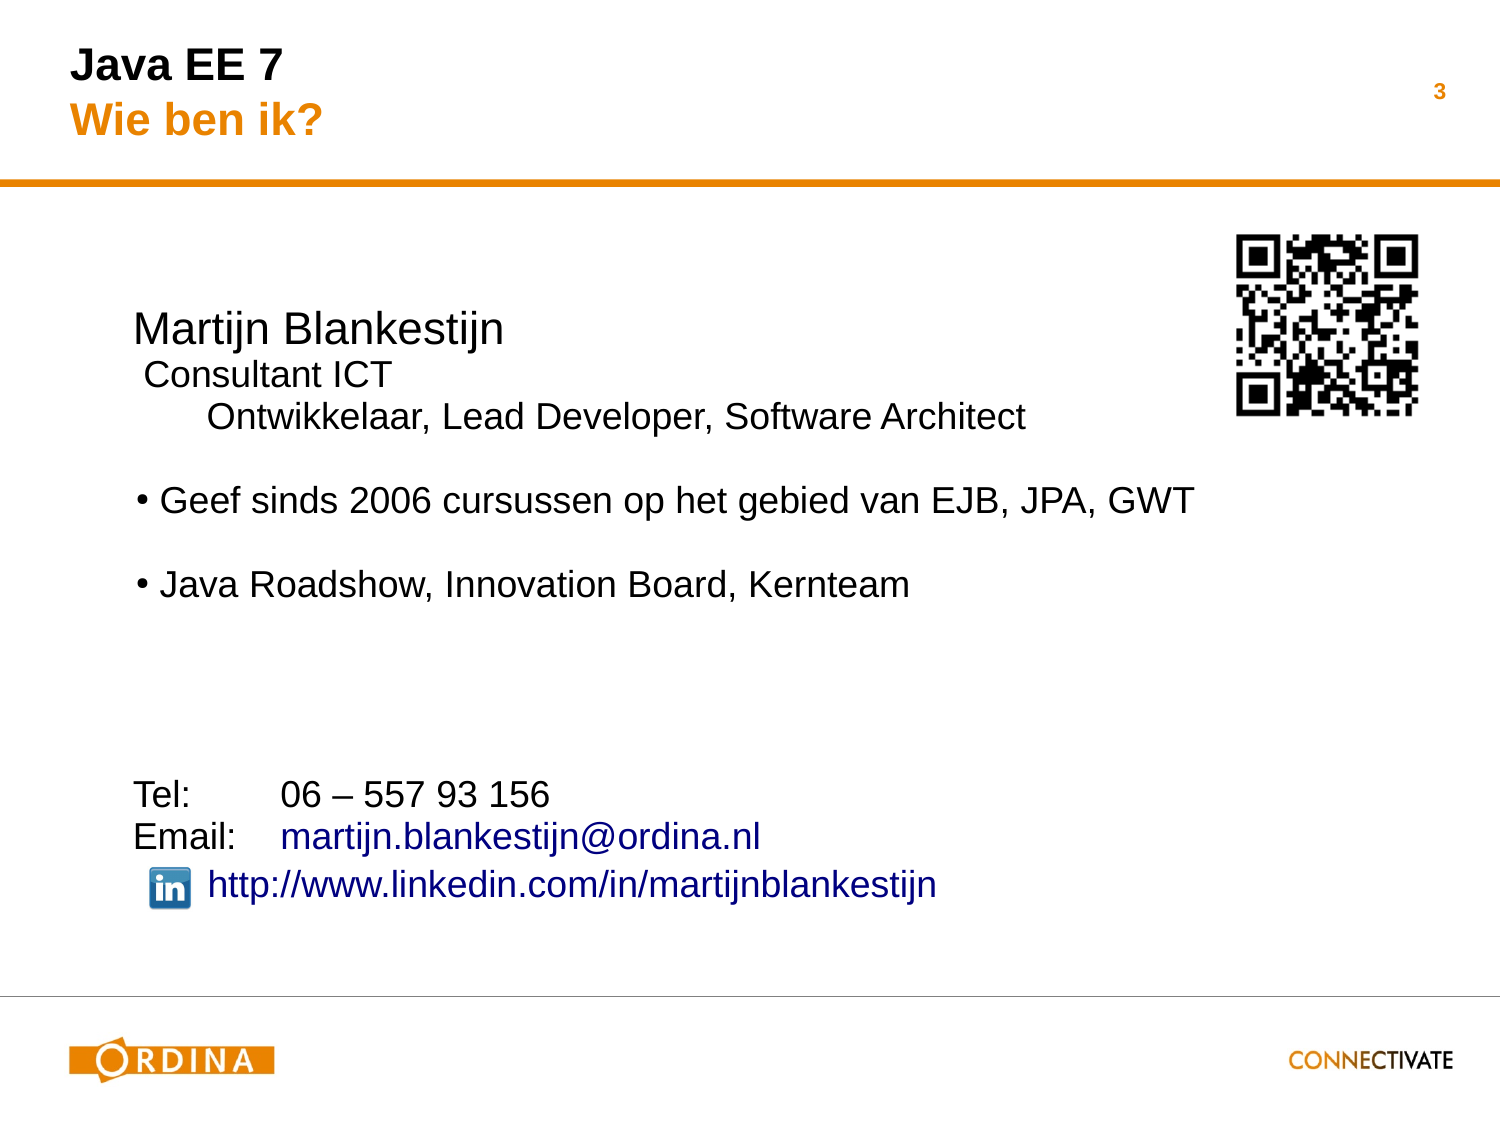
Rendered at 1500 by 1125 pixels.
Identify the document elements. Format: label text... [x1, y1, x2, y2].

text_box http://www.linkedin.com/in/martijnblankestijn [192, 856, 961, 926]
picture [147, 866, 192, 912]
picture [64, 1032, 279, 1087]
picture [1210, 208, 1445, 443]
list [54, 227, 1462, 979]
slide_number <number> [1397, 69, 1462, 121]
text_box Martijn Blankestijn Consultant ICT Ontwikkelaar, Lead Developer, Software Architect Geef sinds 2006 cursussen op het gebied van EJB, JPA, GWT Java Roadshow, Innovation Board, Kernteam Tel: 06 – 557 93 156 Email: martijn.blankestijn@ordina.nl [118, 295, 1418, 866]
picture [1287, 1048, 1455, 1071]
title Java EE 7 Wie ben ik? [54, 0, 1397, 180]
